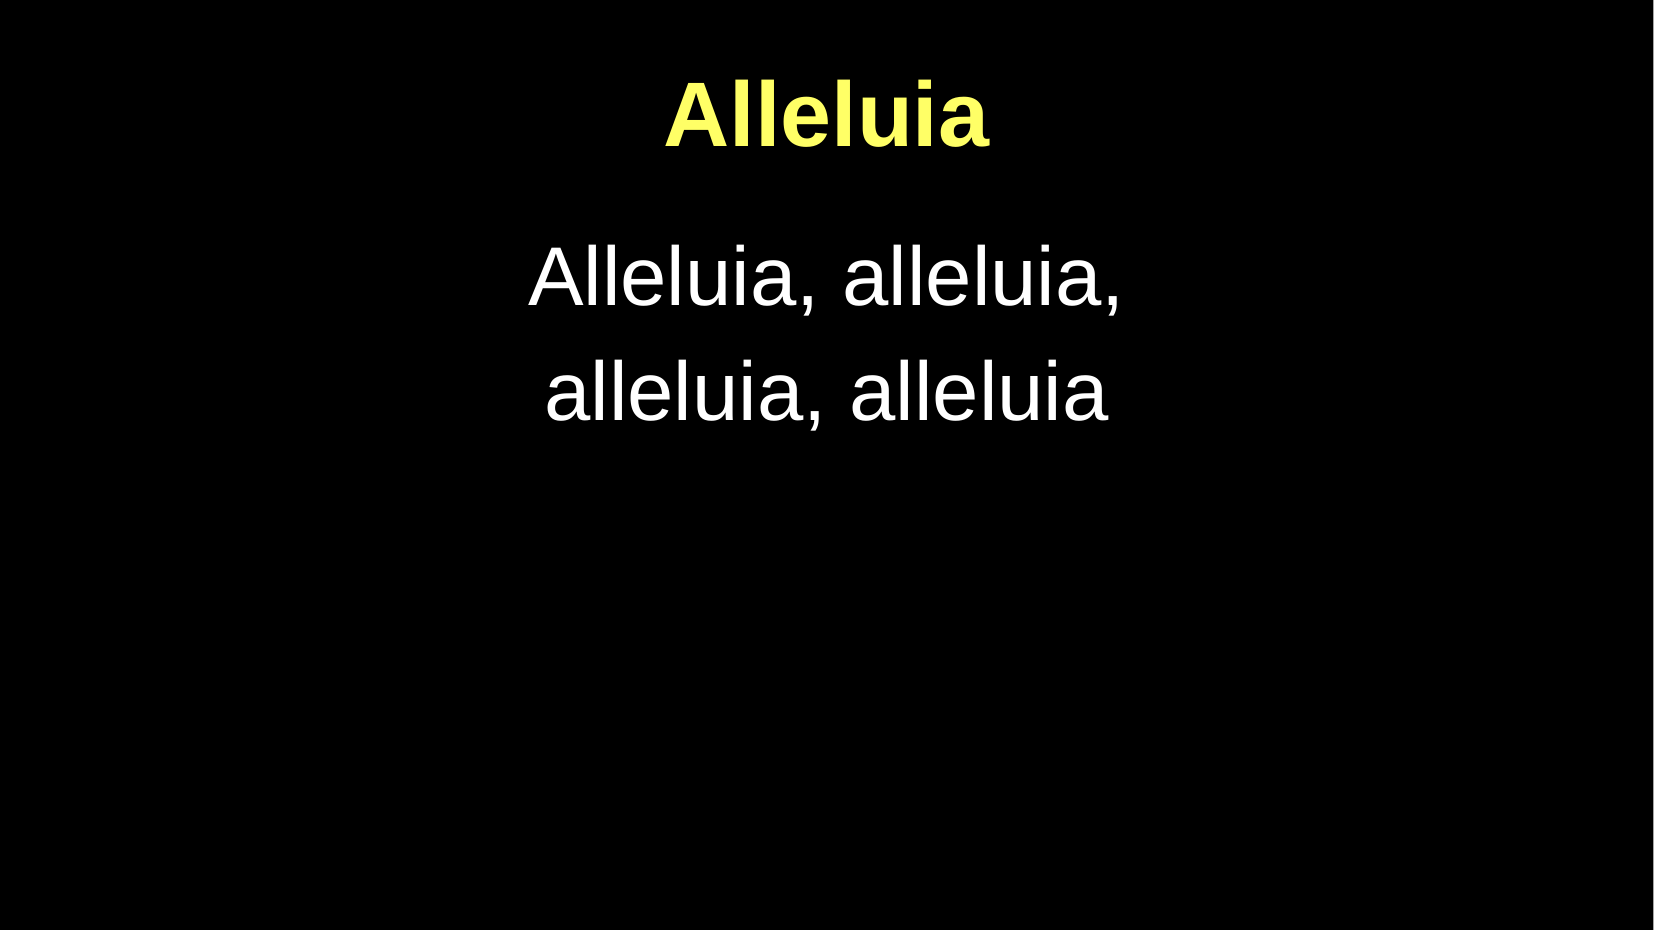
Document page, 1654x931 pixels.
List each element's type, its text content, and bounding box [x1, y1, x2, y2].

title Alleluia [82, 37, 1571, 193]
list Alleluia, alleluia, alleluia, alleluia [0, 230, 1654, 931]
